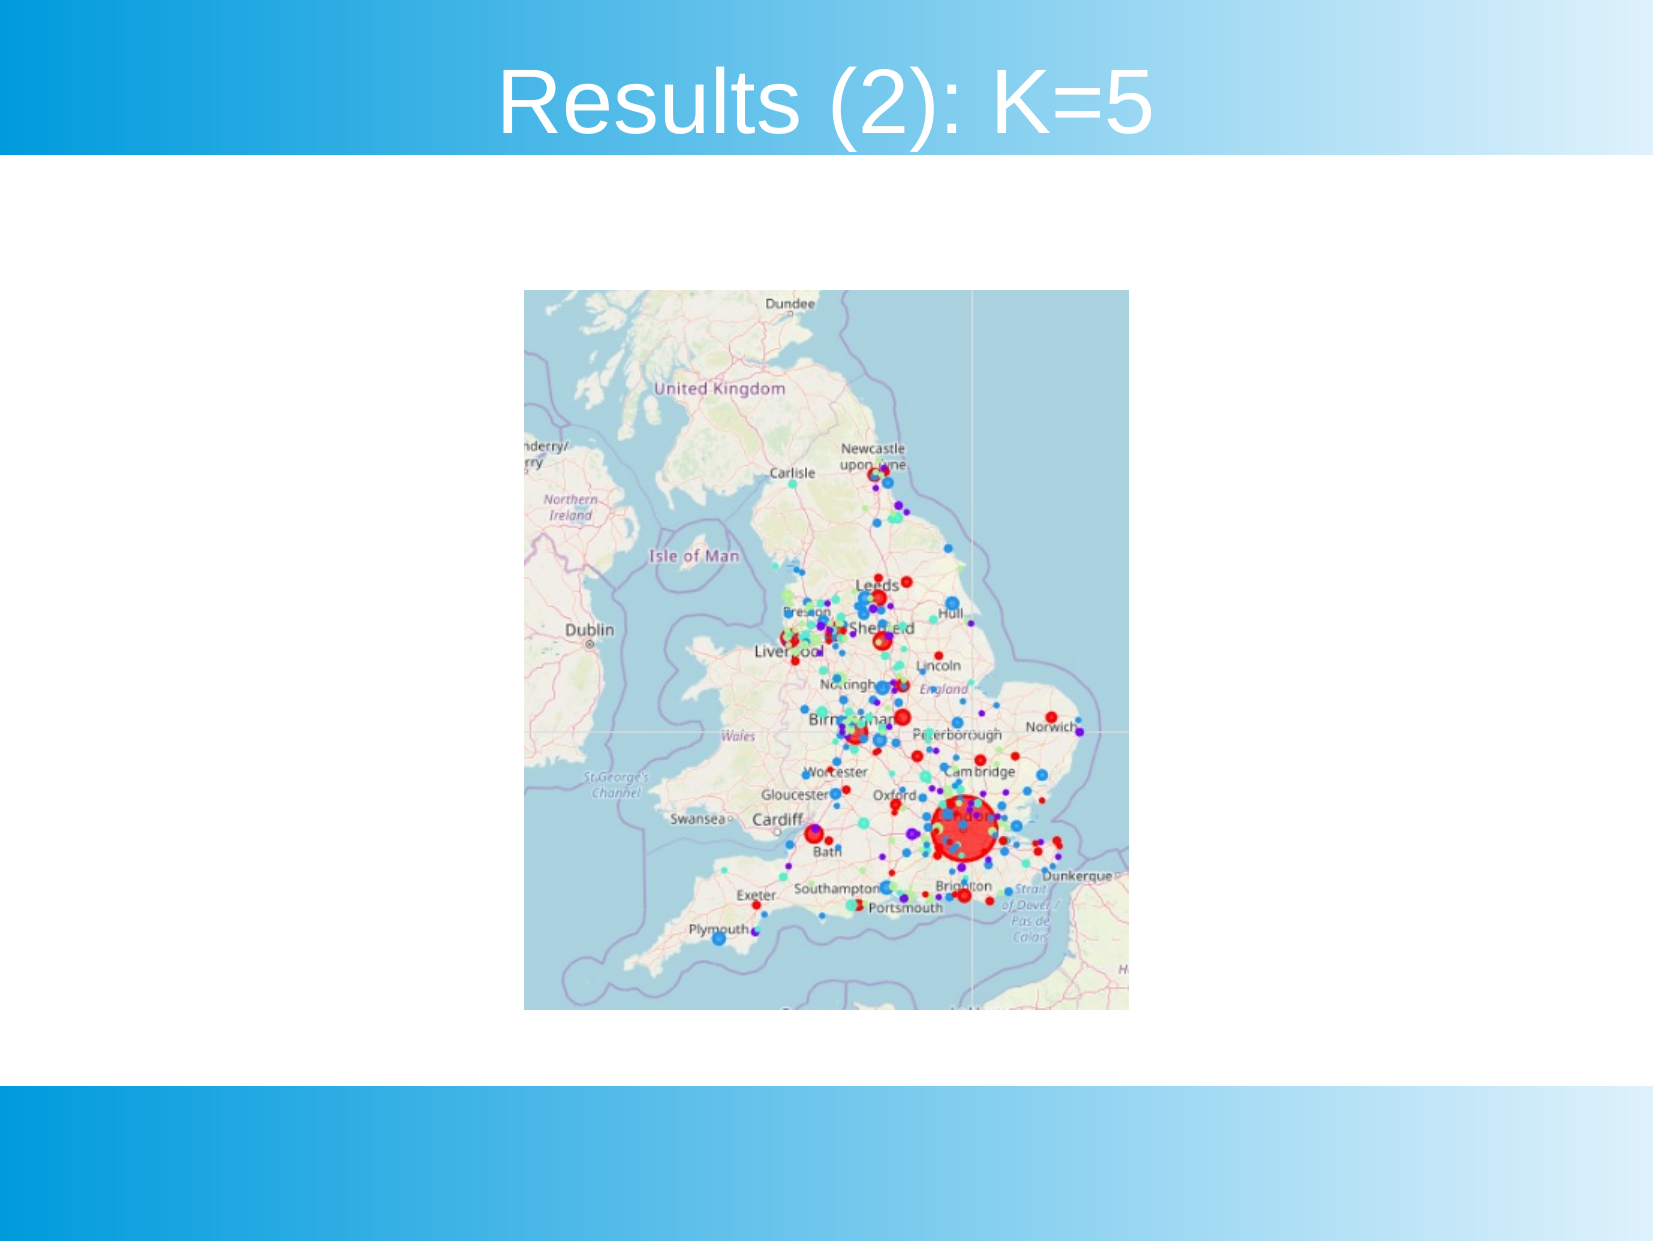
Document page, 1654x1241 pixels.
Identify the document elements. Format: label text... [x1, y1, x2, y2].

picture [524, 290, 1129, 1010]
title Results (2): K=5 [82, 49, 1571, 155]
